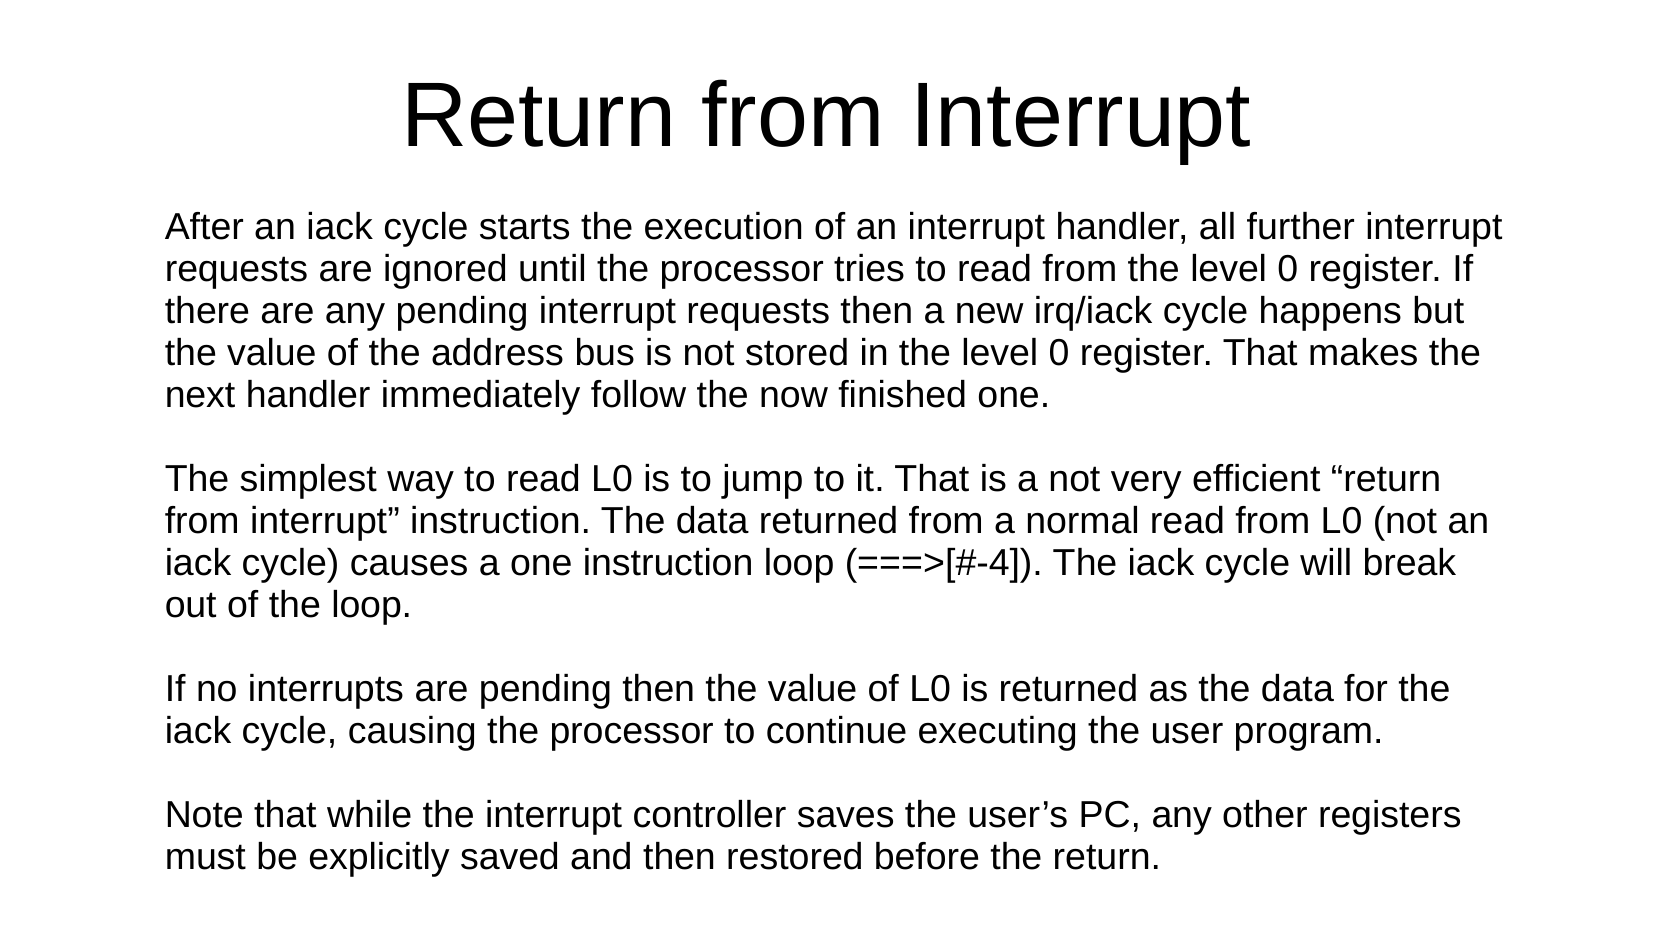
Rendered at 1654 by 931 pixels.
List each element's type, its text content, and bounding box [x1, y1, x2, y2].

text_box After an iack cycle starts the execution of an interrupt handler, all further interrupt requests are ignored until the processor tries to read from the level 0 register. If there are any pending interrupt requests then a new irq/iack cycle happens but the value of the address bus is not stored in the level 0 register. That makes the next handler immediately follow the now finished one. The simplest way to read L0 is to jump to it. That is a not very efficient “return from interrupt” instruction. The data returned from a normal read from L0 (not an iack cycle) causes a one instruction loop (===>[#-4]). The iack cycle will break out of the loop. If no interrupts are pending then the value of L0 is returned as the data for the iack cycle, causing the processor to continue executing the user program. Note that while the interrupt controller saves the user’s PC, any other registers must be explicitly saved and then restored before the return. [150, 198, 1531, 886]
title Return from Interrupt [82, 37, 1571, 193]
